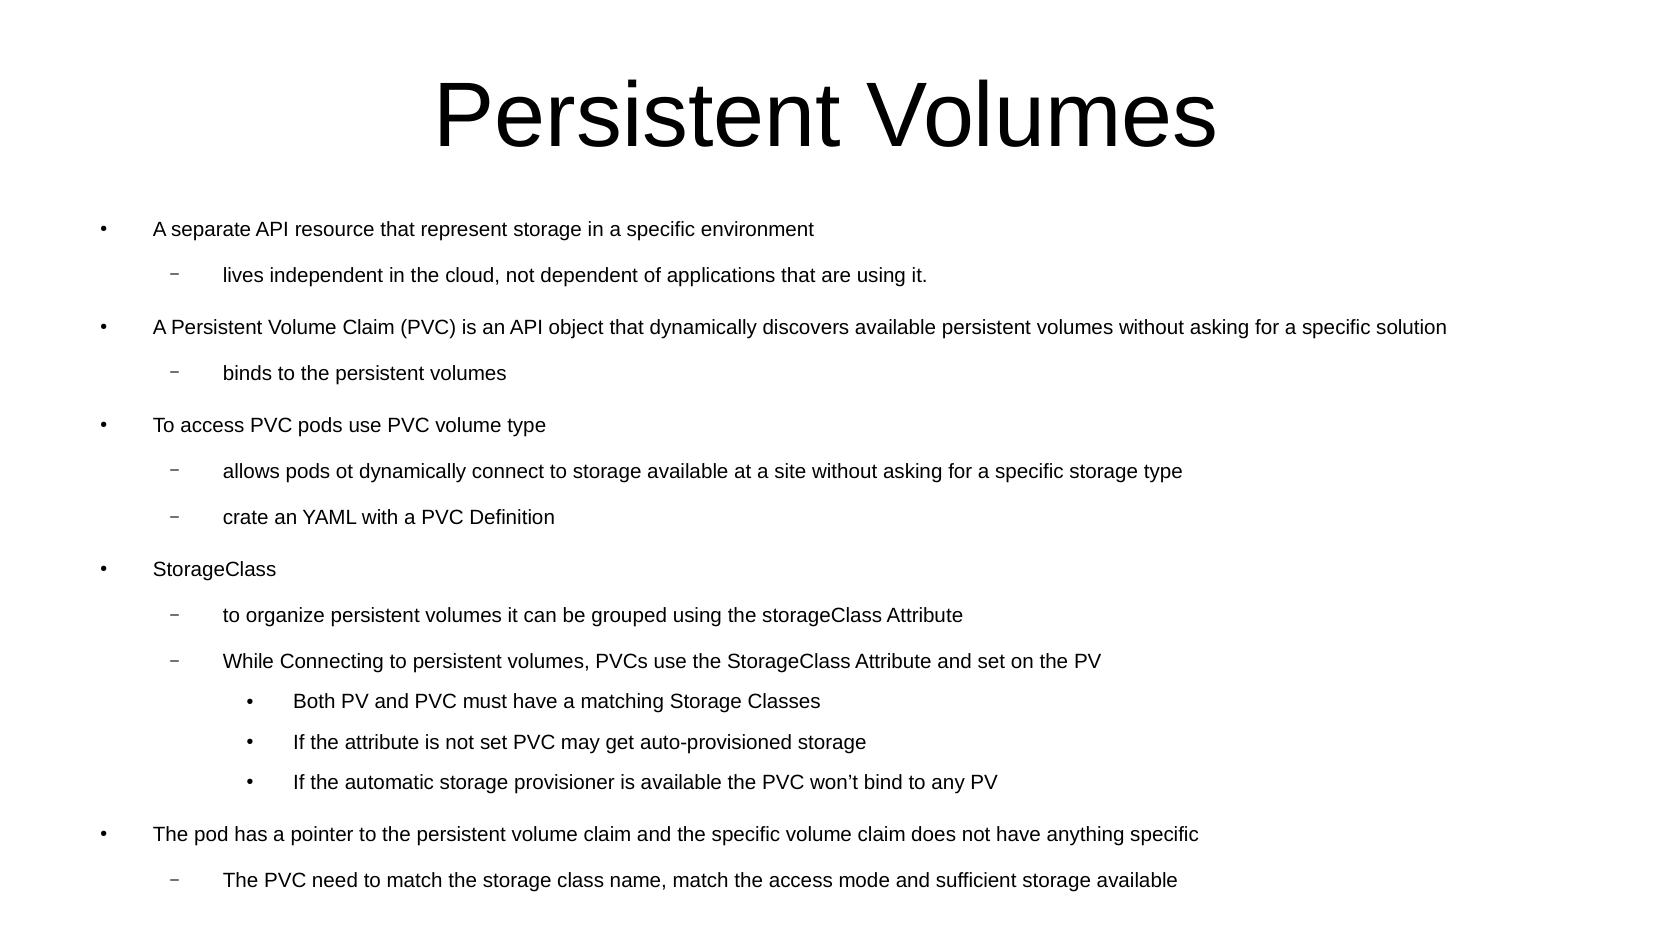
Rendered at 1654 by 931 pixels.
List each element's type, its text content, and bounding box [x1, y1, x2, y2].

list A separate API resource that represent storage in a specific environment lives independent in the cloud, not dependent of applications that are using it. A Persistent Volume Claim (PVC) is an API object that dynamically discovers available persistent volumes without asking for a specific solution binds to the persistent volumes To access PVC pods use PVC volume type allows pods ot dynamically connect to storage available at a site without asking for a specific storage type crate an YAML with a PVC Definition StorageClass to organize persistent volumes it can be grouped using the storageClass Attribute While Connecting to persistent volumes, PVCs use the StorageClass Attribute and set on the PV Both PV and PVC must have a matching Storage Classes If the attribute is not set PVC may get auto-provisioned storage If the automatic storage provisioner is available the PVC won’t bind to any PV The pod has a pointer to the persistent volume claim and the specific volume claim does not have anything specific The PVC need to match the storage class name, match the access mode and sufficient storage available [82, 217, 1613, 901]
title Persistent Volumes [82, 37, 1571, 193]
